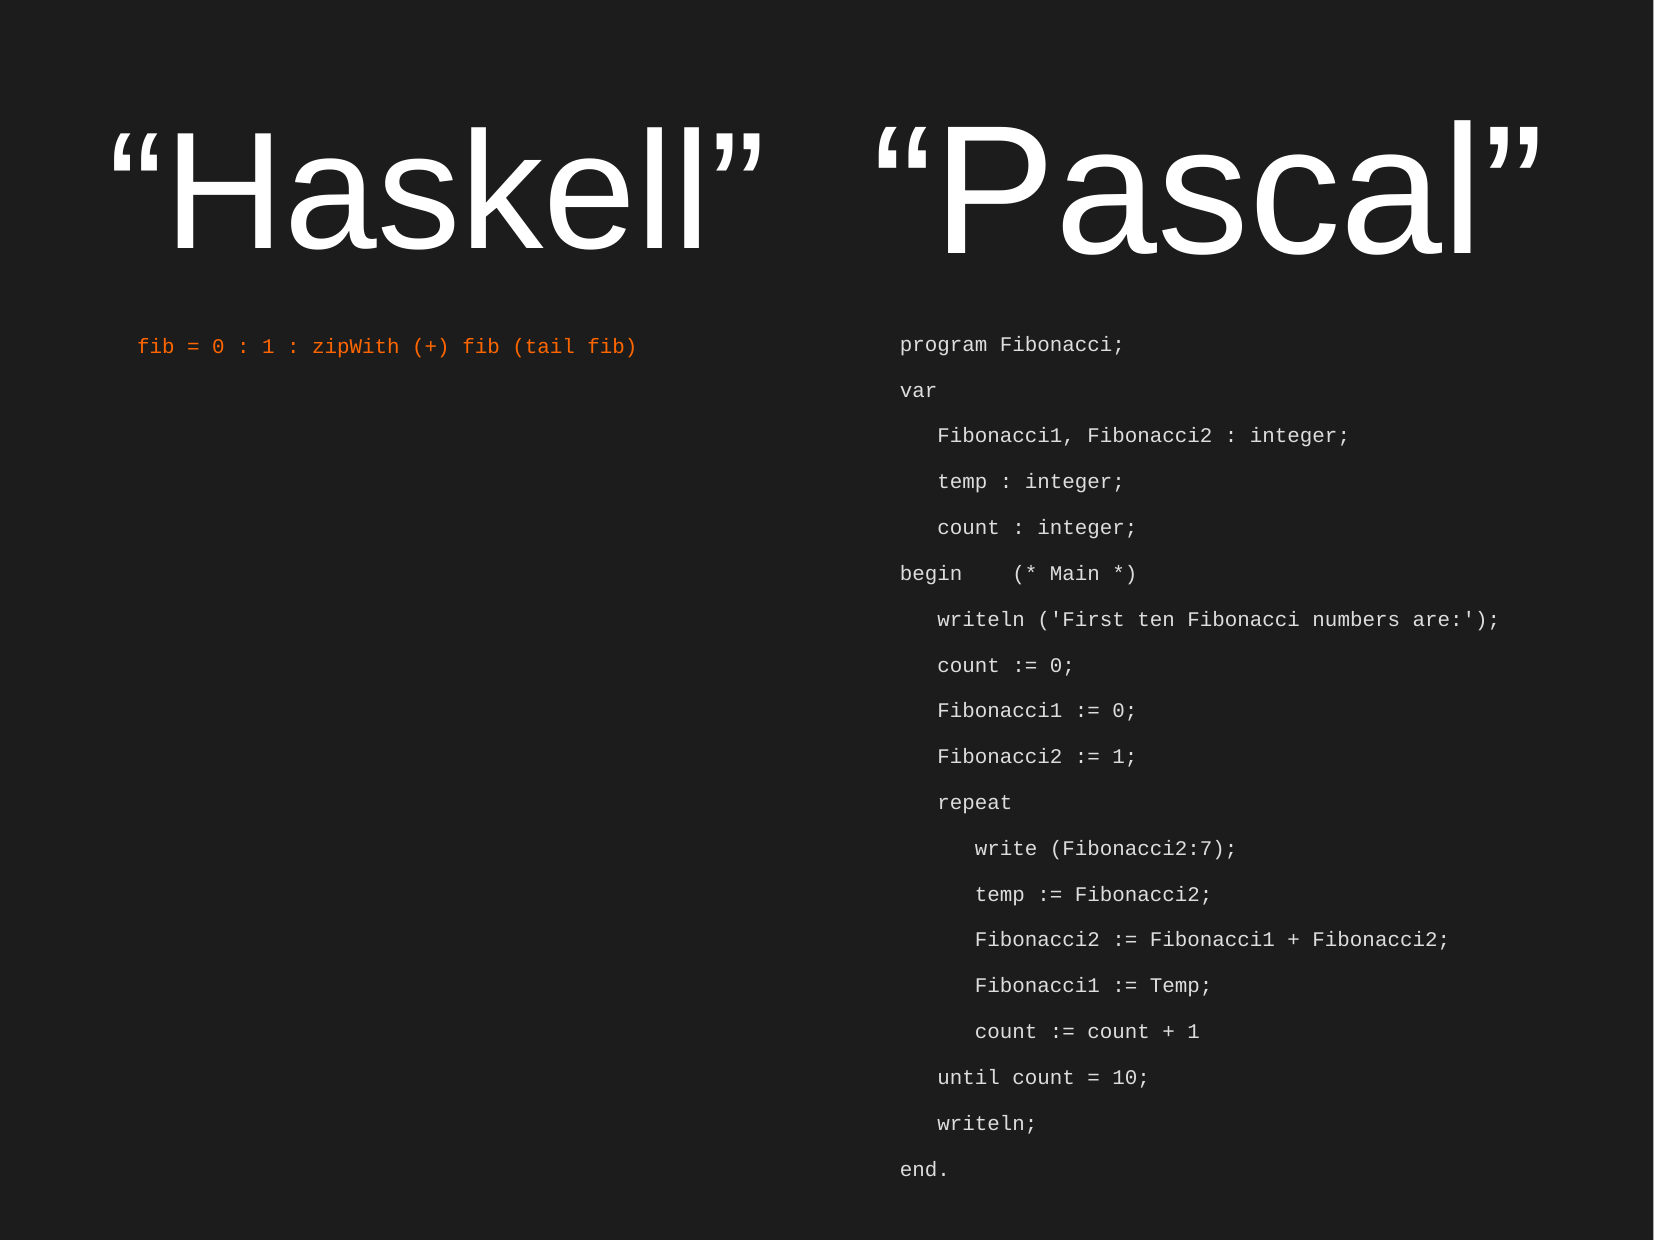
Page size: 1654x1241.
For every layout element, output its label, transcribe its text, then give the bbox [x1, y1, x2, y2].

text_box fib = 0 : 1 : zipWith (+) fib (tail fib) [122, 329, 678, 391]
text_box “Pascal” [857, 80, 1561, 301]
text_box “Haskell” [93, 89, 814, 291]
text_box program Fibonacci; var Fibonacci1, Fibonacci2 : integer; temp : integer; count : integer; begin (* Main *) writeln ('First ten Fibonacci numbers are:'); count := 0; Fibonacci1 := 0; Fibonacci2 := 1; repeat write (Fibonacci2:7); temp := Fibonacci2; Fibonacci2 := Fibonacci1 + Fibonacci2; Fibonacci1 := Temp; count := count + 1 until count = 10; writeln; end. [885, 329, 1621, 1200]
